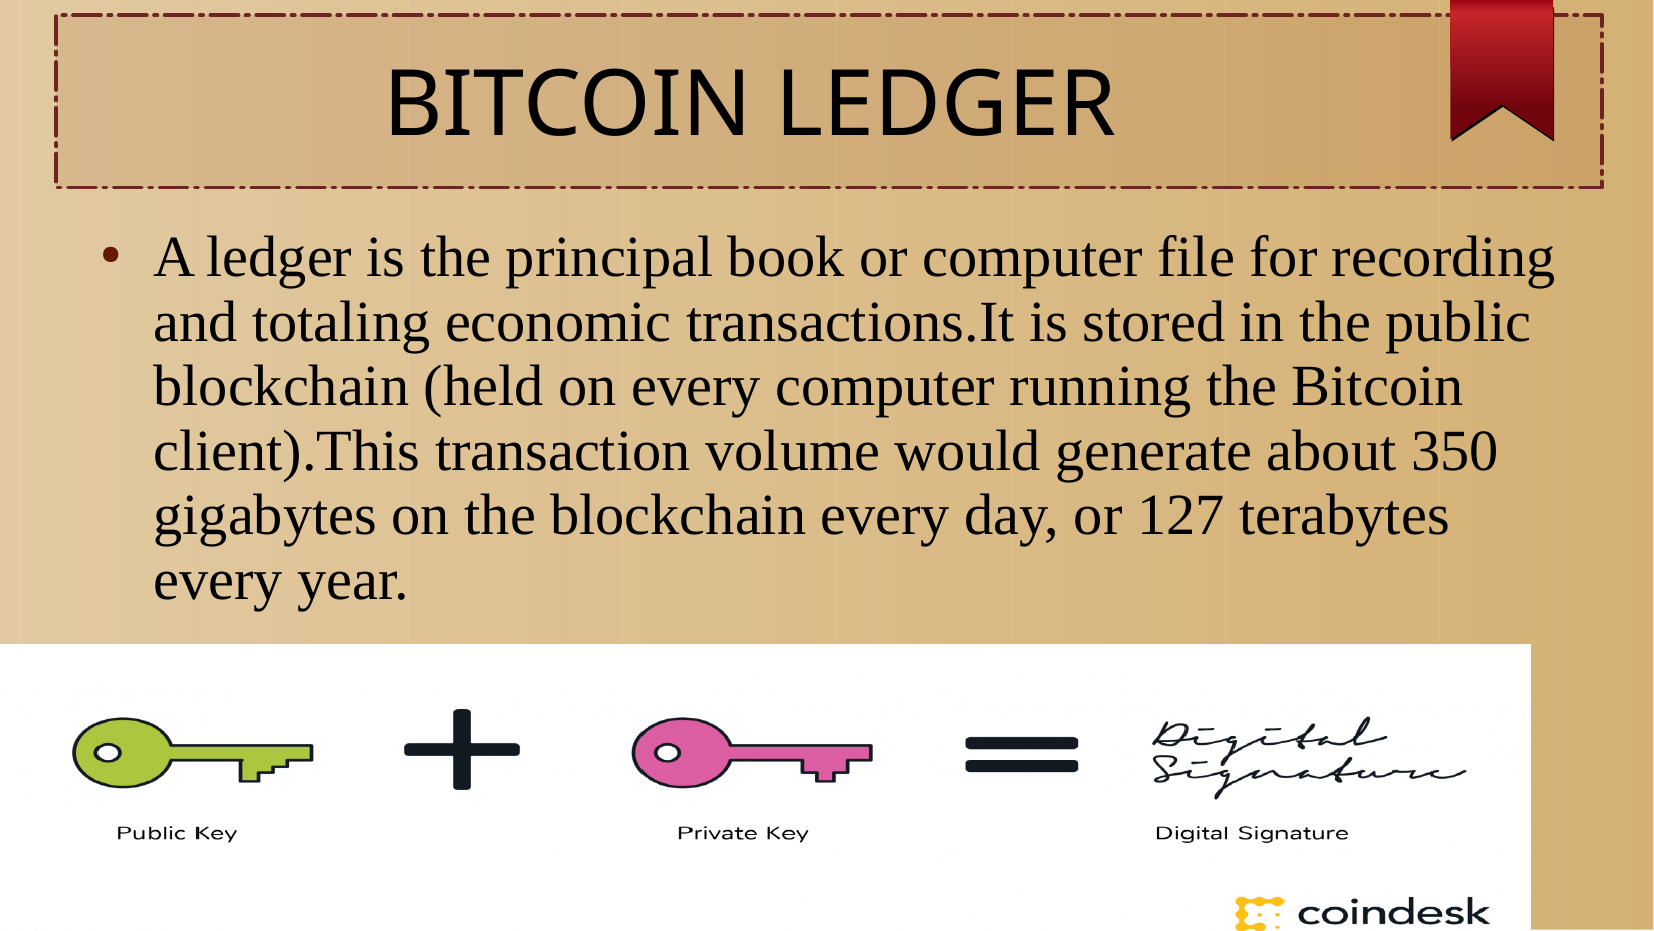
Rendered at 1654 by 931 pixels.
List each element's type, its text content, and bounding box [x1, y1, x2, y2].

list A ledger is the principal book or computer file for recording and totaling economic transactions.It is stored in the public blockchain (held on every computer running the Bitcoin client).This transaction volume would generate about 350 gigabytes on the blockchain every day, or 127 terabytes every year. [82, 224, 1571, 764]
title BITCOIN LEDGER [59, 11, 1441, 189]
picture [0, 644, 1531, 931]
